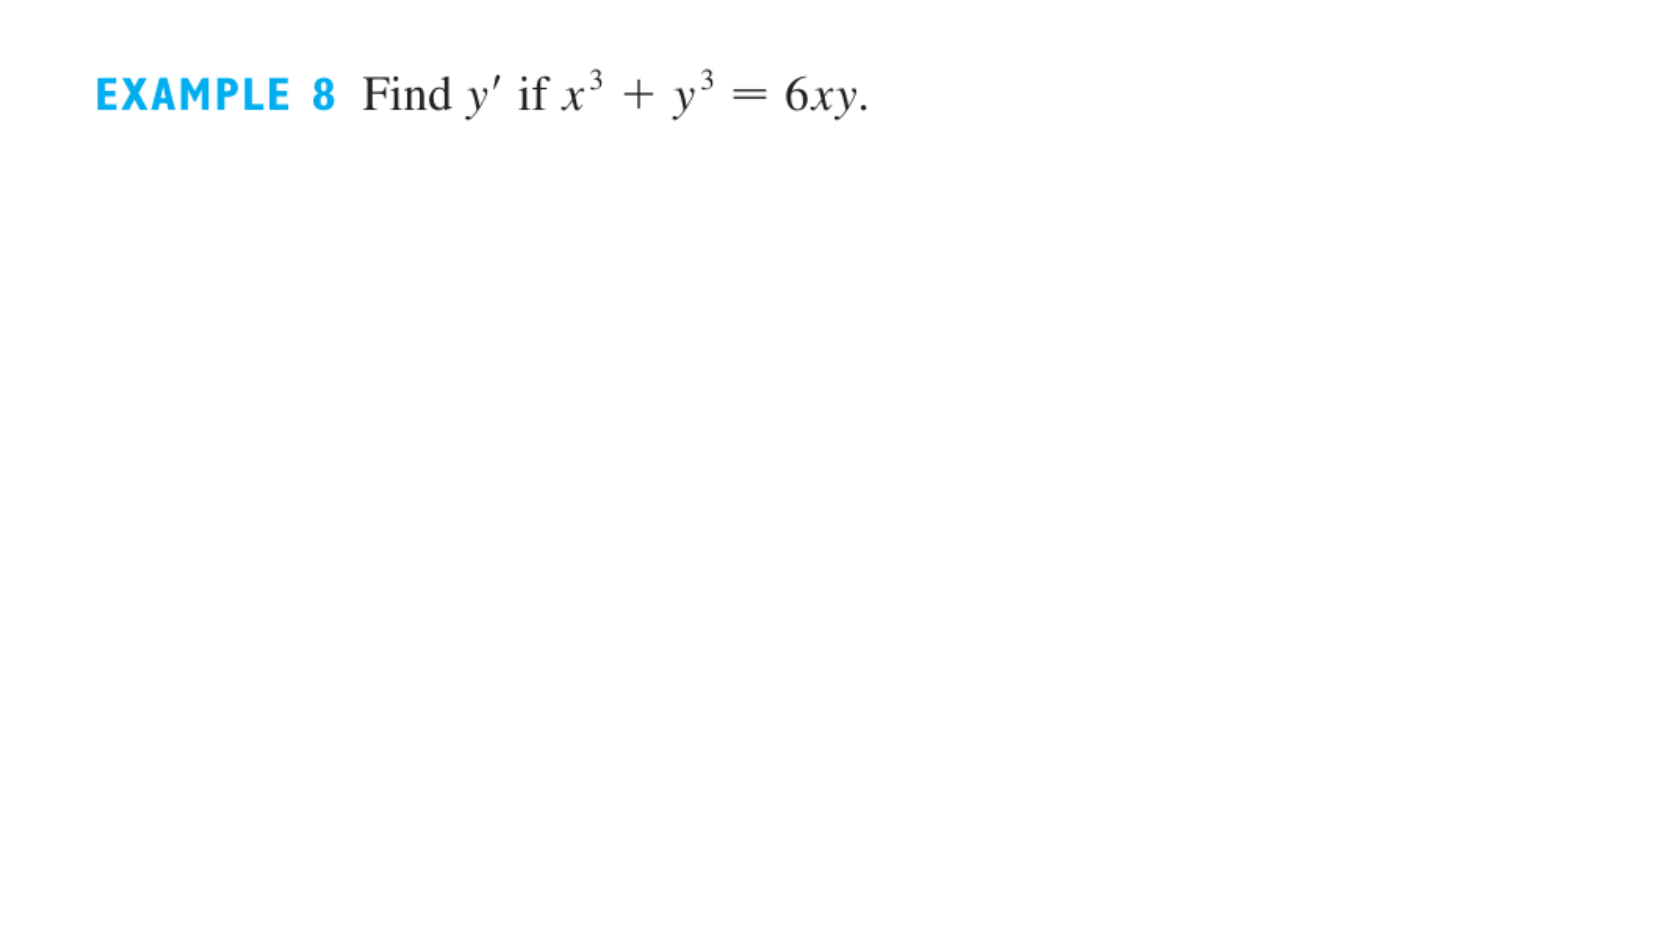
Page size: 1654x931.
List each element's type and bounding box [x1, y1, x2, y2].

picture [82, 58, 891, 156]
